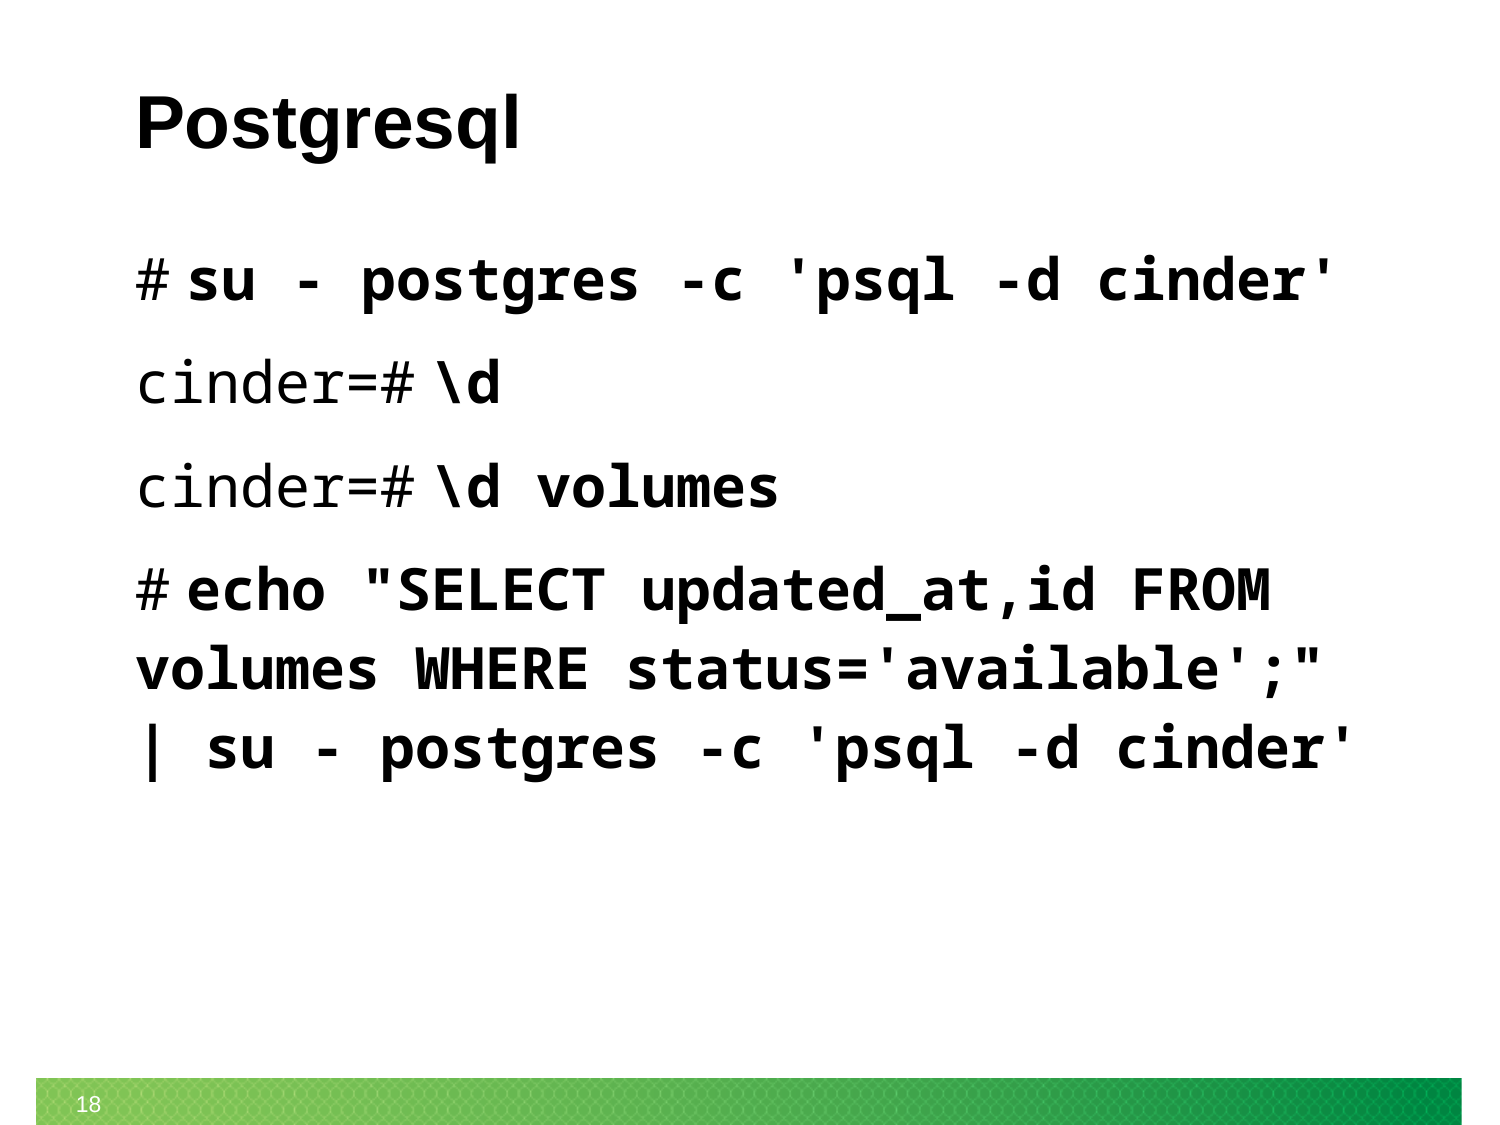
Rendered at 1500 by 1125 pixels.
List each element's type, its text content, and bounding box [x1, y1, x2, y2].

list # su - postgres -c 'psql -d cinder' cinder=# \d cinder=# \d volumes # echo "SELECT updated_at,id FROM volumes WHERE status='available';" | su - postgres -c 'psql -d cinder' [135, 238, 1372, 892]
title Postgresql [135, 41, 1372, 204]
picture [36, 1078, 1462, 1125]
